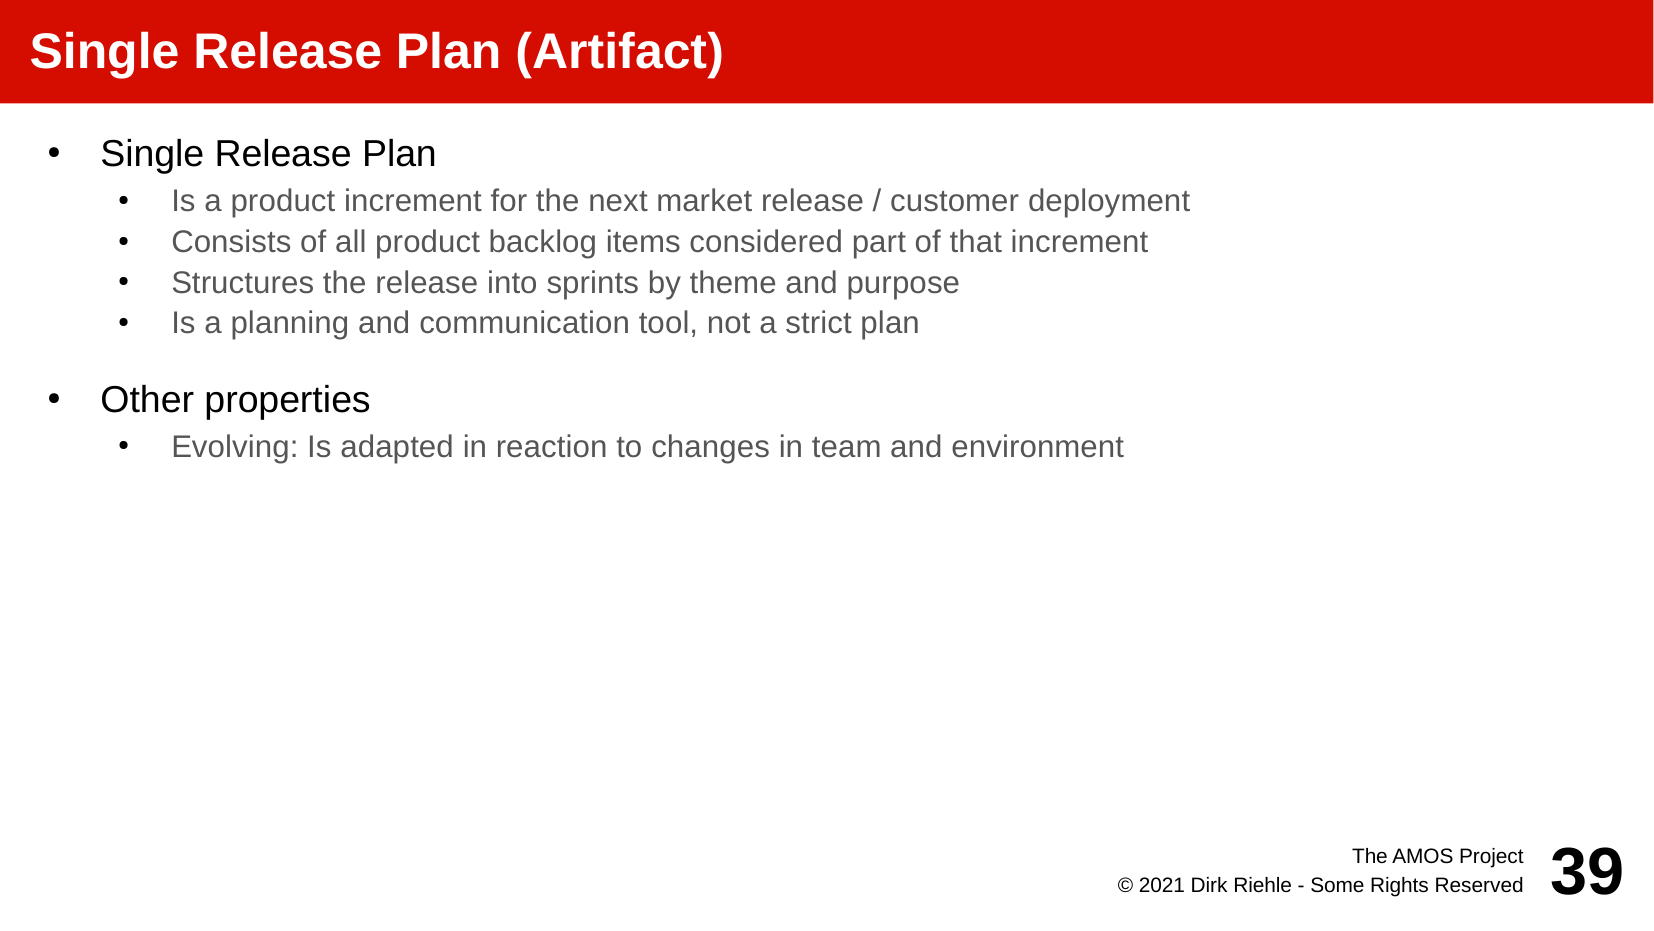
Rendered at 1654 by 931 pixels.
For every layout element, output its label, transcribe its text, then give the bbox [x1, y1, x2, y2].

title Single Release Plan (Artifact) [0, 0, 1654, 104]
list Single Release Plan Is a product increment for the next market release / customer deployment Consists of all product backlog items considered part of that increment Structures the release into sprints by theme and purpose Is a planning and communication tool, not a strict plan Other properties Evolving: Is adapted in reaction to changes in team and environment [29, 132, 1625, 813]
